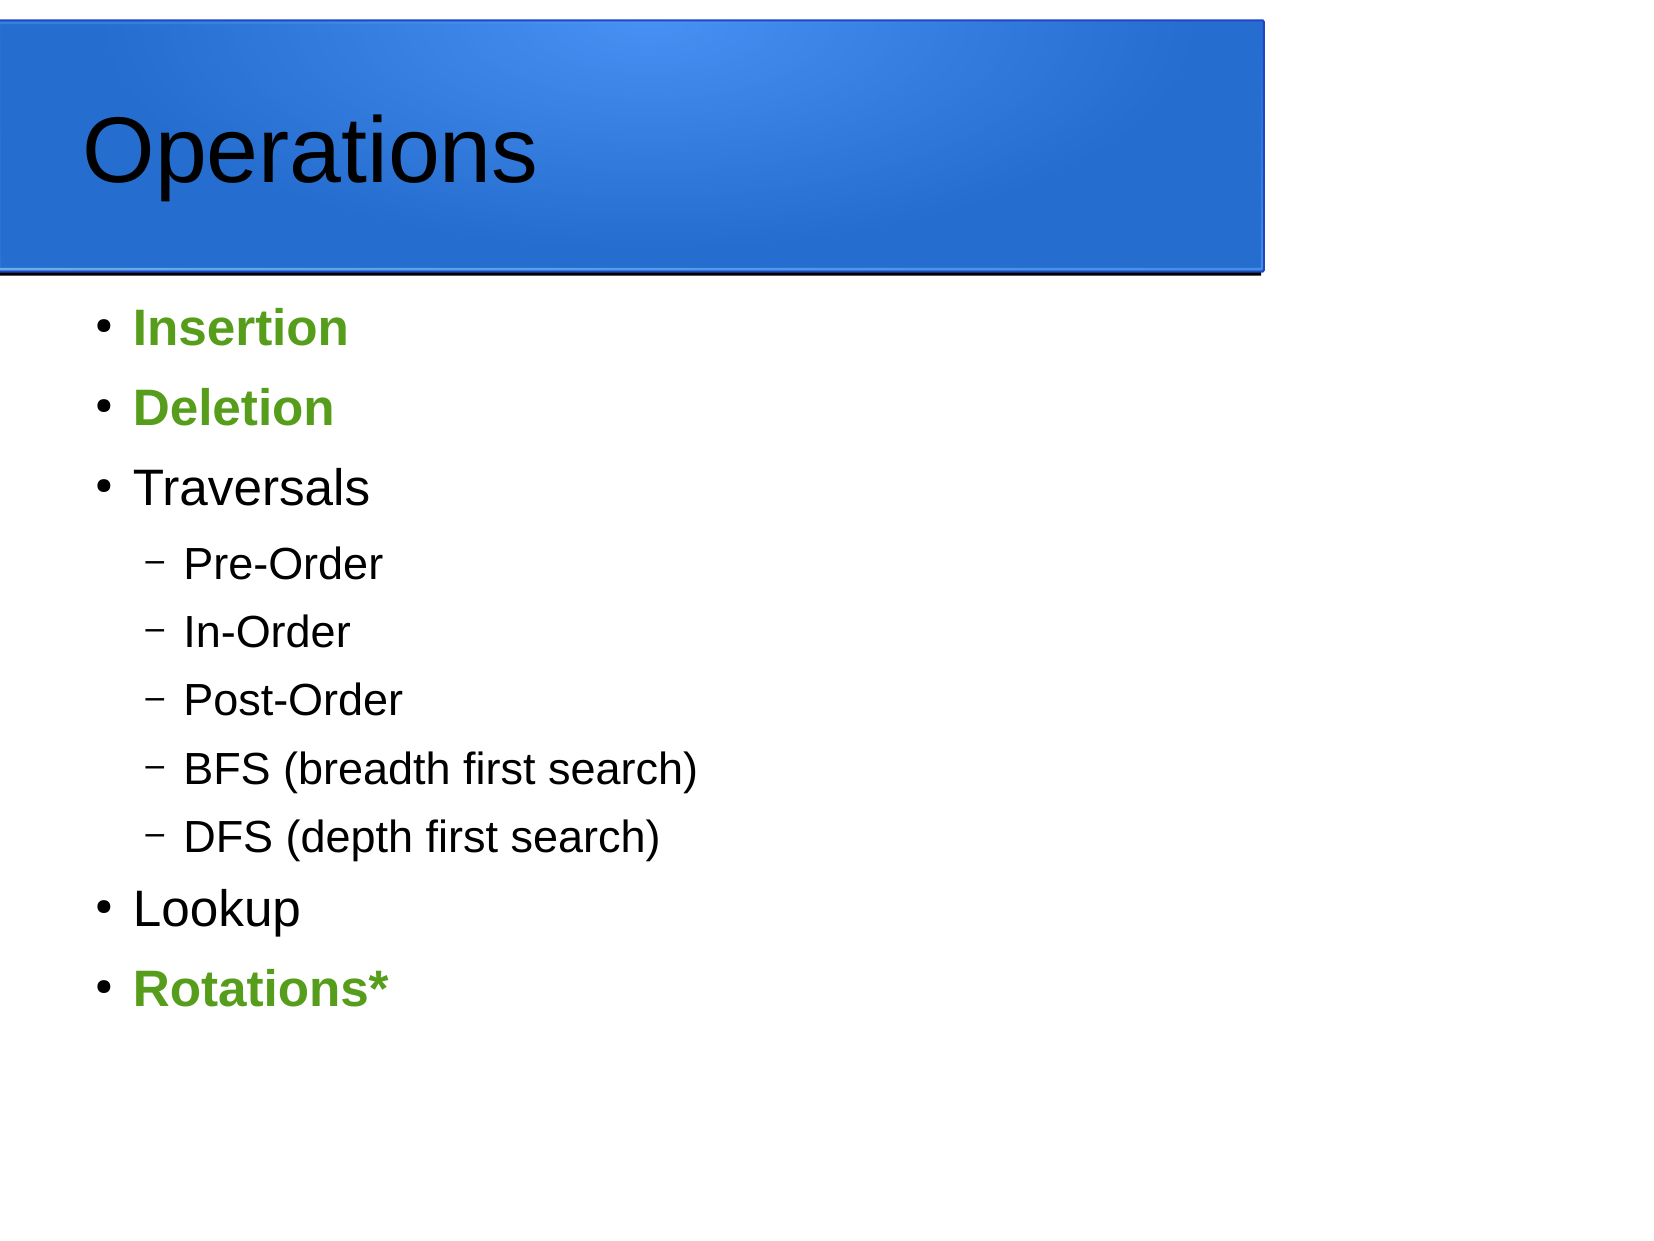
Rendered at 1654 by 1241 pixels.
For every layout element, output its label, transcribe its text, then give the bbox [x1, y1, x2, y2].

title Operations [82, 47, 1235, 252]
list Insertion Deletion Traversals Pre-Order In-Order Post-Order BFS (breadth first search) DFS (depth first search) Lookup Rotations* [82, 299, 1571, 1019]
